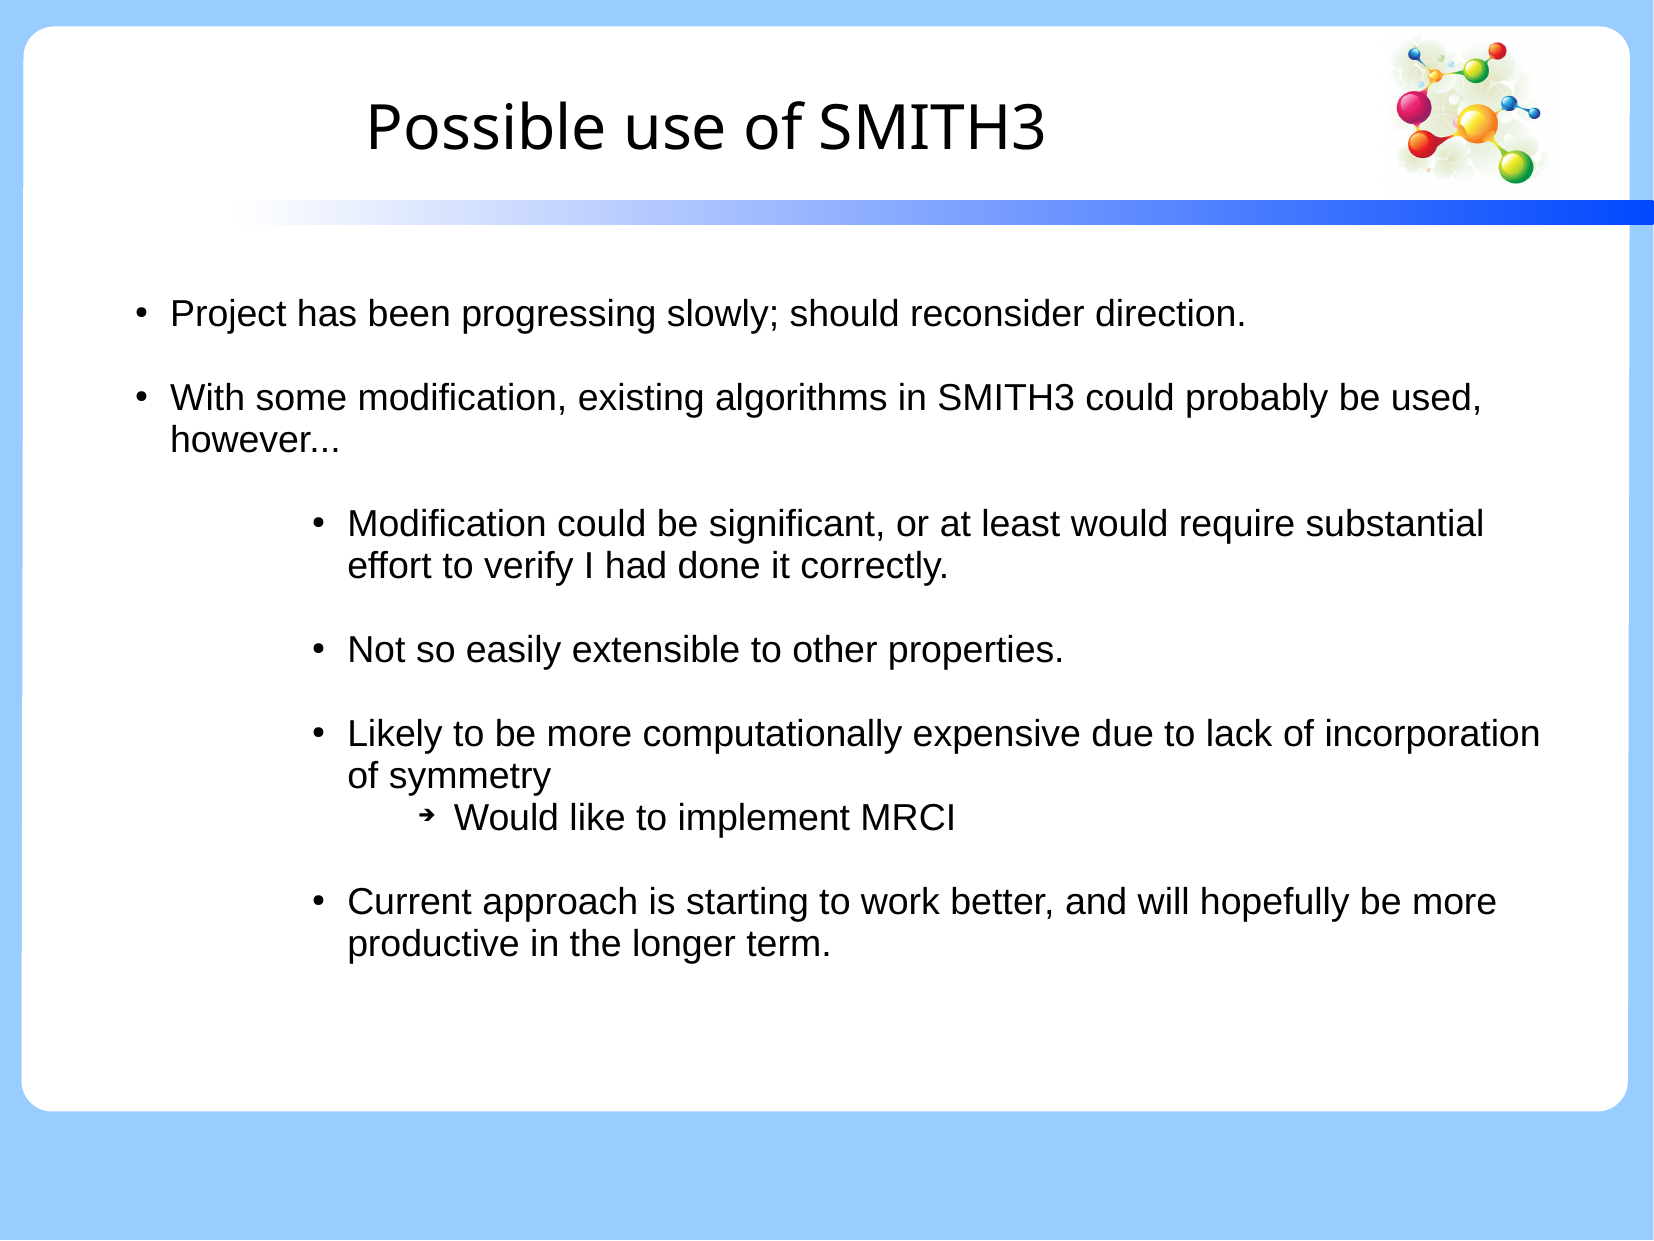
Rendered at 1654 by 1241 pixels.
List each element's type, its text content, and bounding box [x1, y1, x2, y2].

list [82, 277, 1571, 1069]
table_cell [873, 201, 877, 224]
title Possible use of SMITH3 [82, 49, 1332, 201]
text_box Project has been progressing slowly; should reconsider direction. With some modification, existing algorithms in SMITH3 could probably be used, however... Modification could be significant, or at least would require substantial effort to verify I had done it correctly. Not so easily extensible to other properties. Likely to be more computationally expensive due to lack of incorporation of symmetry Would like to implement MRCI Current approach is starting to work better, and will hopefully be more productive in the longer term. [120, 285, 1571, 1241]
picture [1382, 29, 1556, 195]
table_cell [956, 201, 961, 224]
